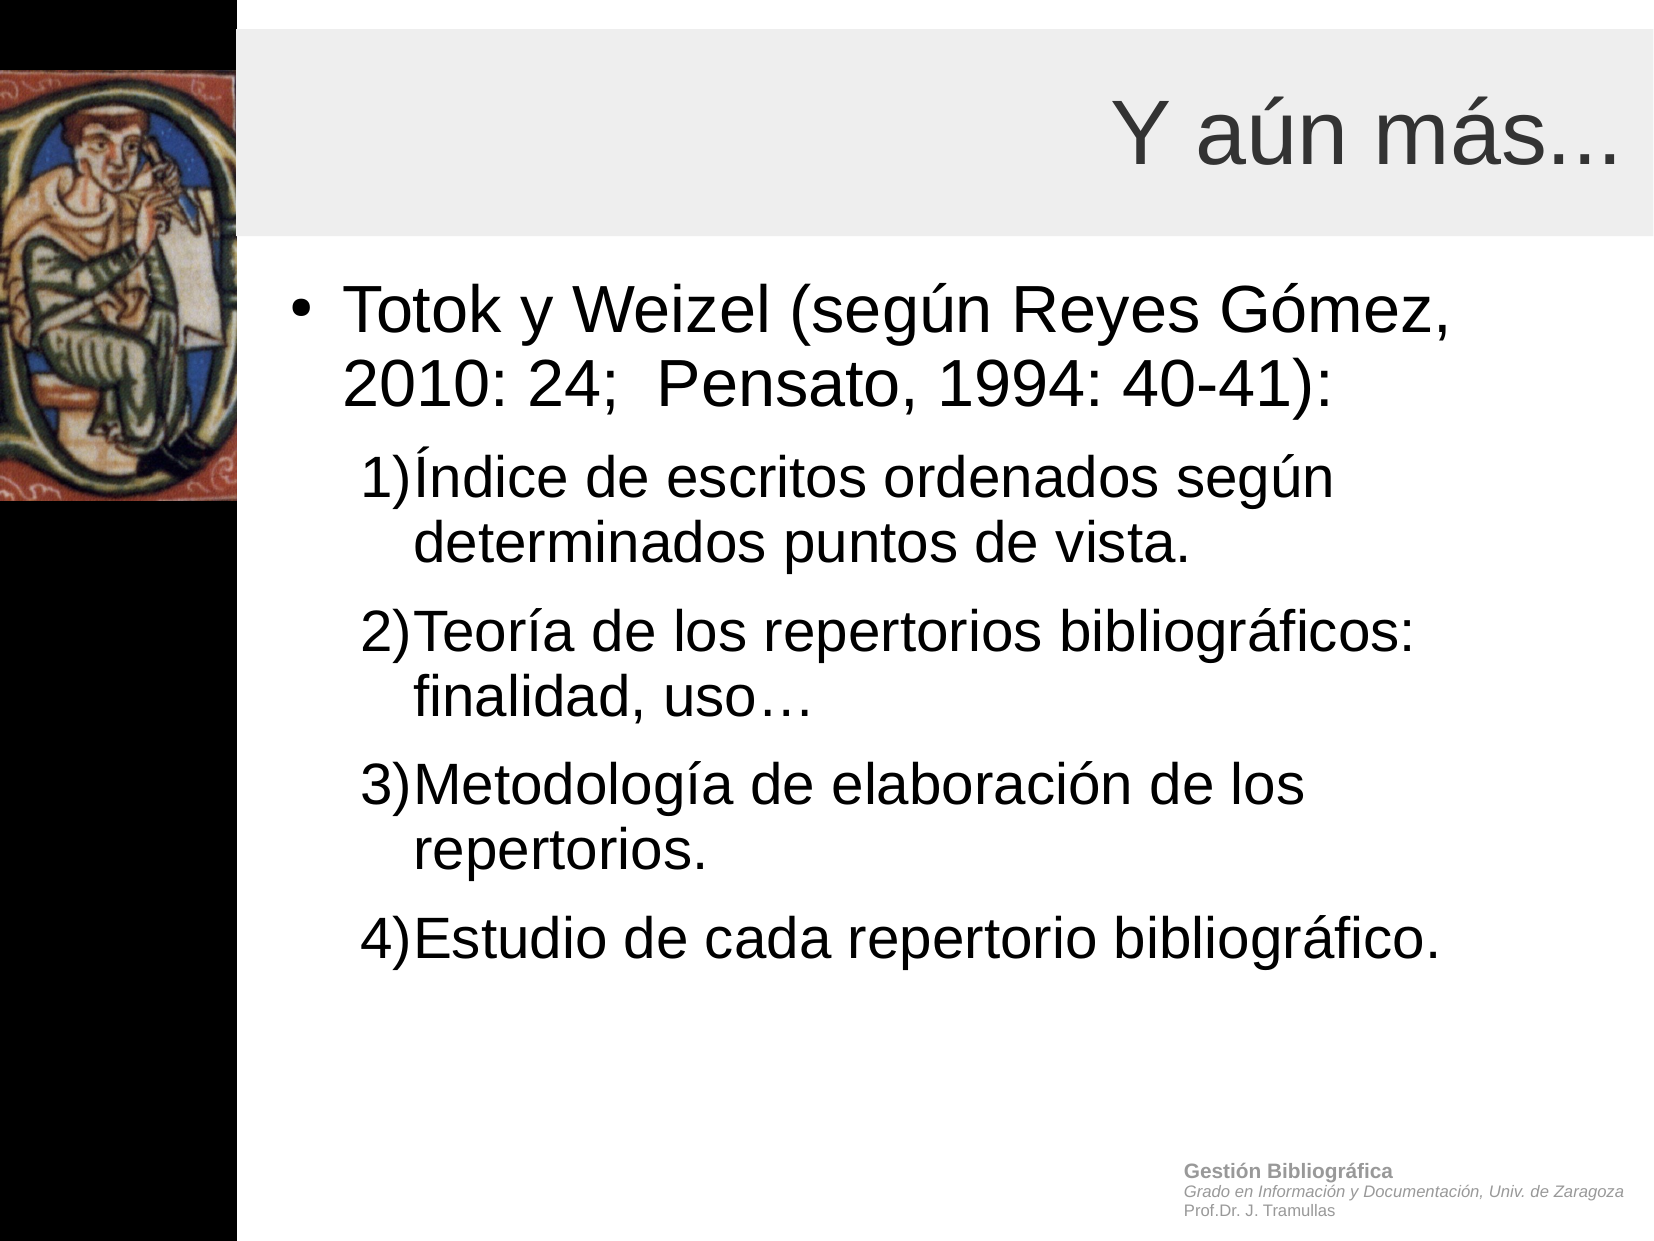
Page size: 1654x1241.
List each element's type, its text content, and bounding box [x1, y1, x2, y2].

picture [0, 70, 237, 501]
title Y aún más... [236, 29, 1654, 237]
list Totok y Weizel (según Reyes Gómez, 2010: 24; Pensato, 1994: 40-41): Índice de escritos ordenados según determinados puntos de vista. Teoría de los repertorios bibliográficos: finalidad, uso… Metodología de elaboración de los repertorios. Estudio de cada repertorio bibliográfico. [271, 271, 1619, 1134]
